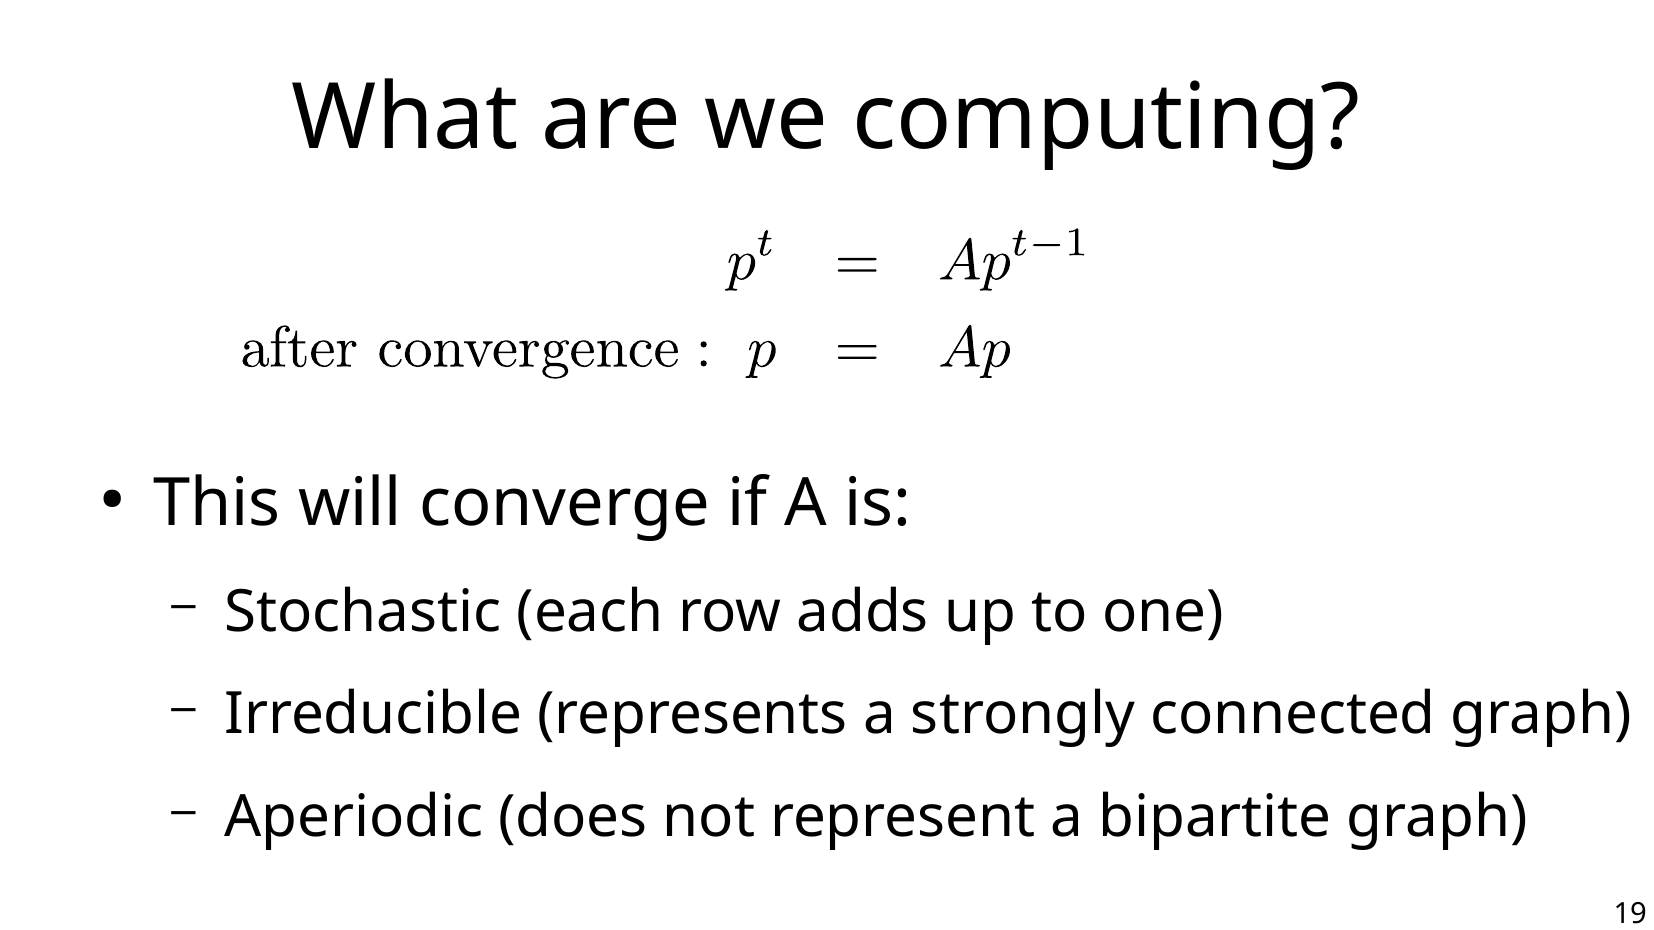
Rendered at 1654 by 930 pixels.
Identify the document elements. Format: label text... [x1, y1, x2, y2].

list This will converge if A is: Stochastic (each row adds up to one) Irreducible (represents a strongly connected graph) Aperiodic (does not represent a bipartite graph) [82, 454, 1651, 909]
title What are we computing? [82, 1, 1571, 225]
text_box [240, 228, 1088, 379]
